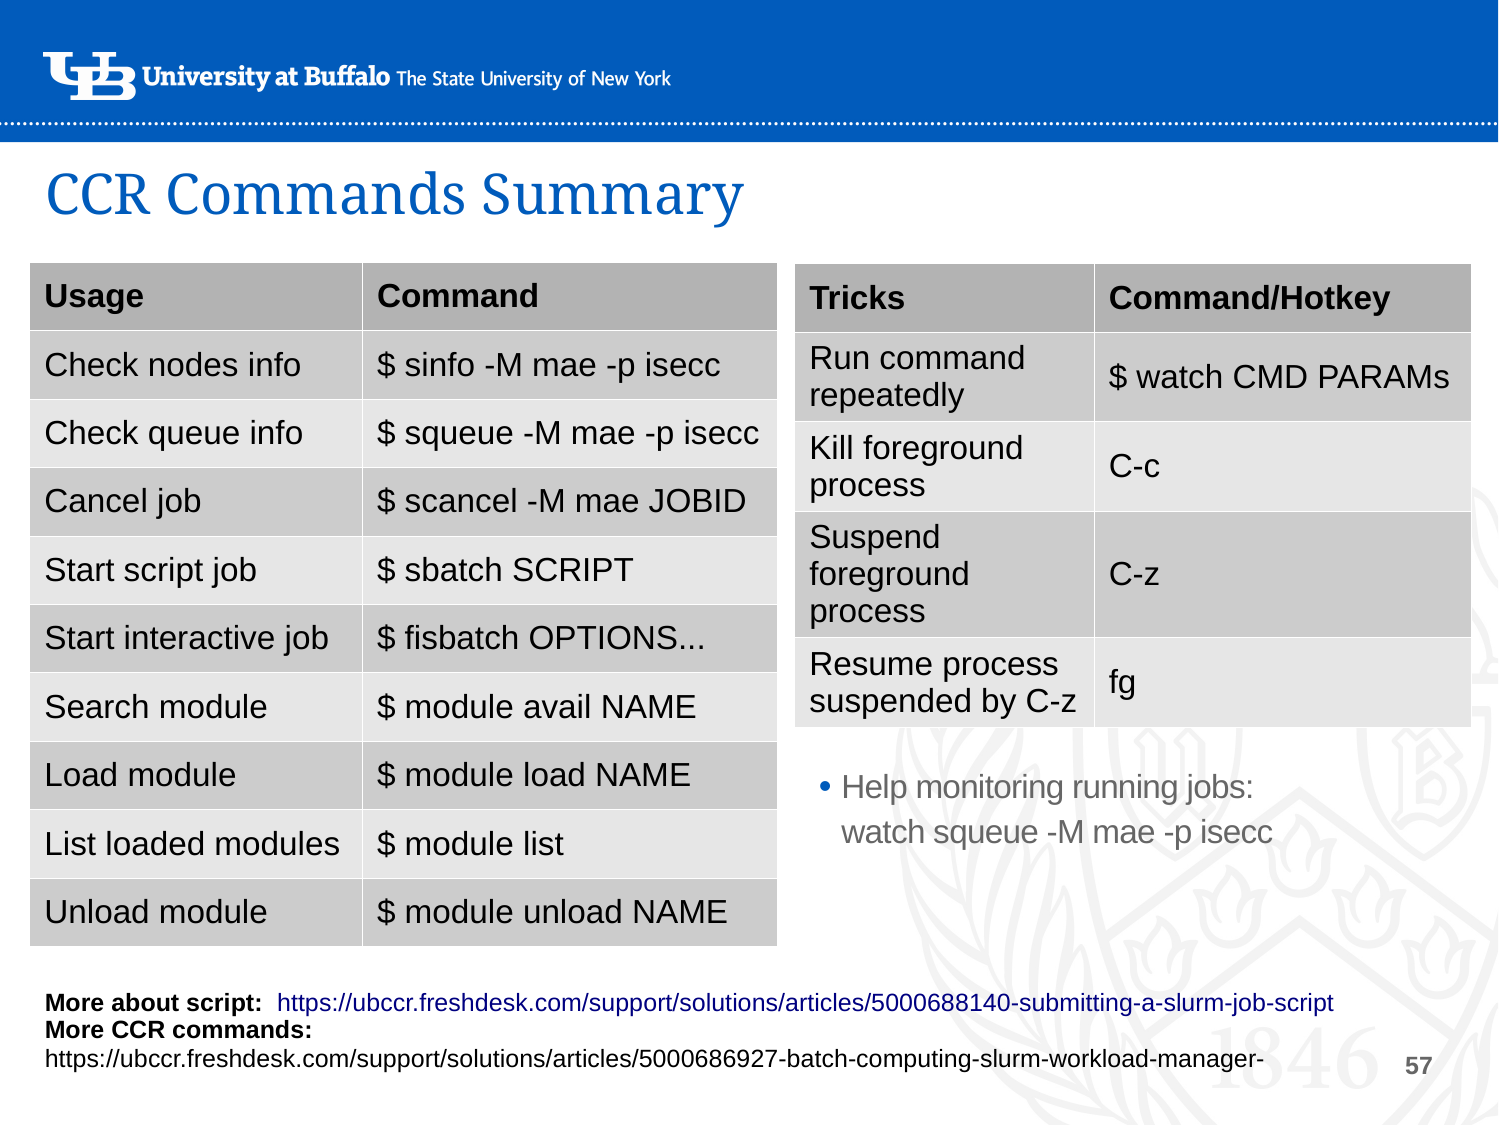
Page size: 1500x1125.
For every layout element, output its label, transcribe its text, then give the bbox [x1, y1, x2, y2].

table_cell Start interactive job [30, 605, 362, 672]
table_cell Check queue info [30, 400, 362, 467]
table_cell Suspend foreground process [795, 512, 1094, 637]
table_cell $ module load NAME [363, 742, 777, 809]
table_header Tricks [795, 264, 1094, 332]
table_cell Cancel job [30, 468, 362, 536]
list Help monitoring running jobs: watch squeue -M mae -p isecc [789, 765, 1347, 871]
table_cell $ module avail NAME [363, 673, 777, 741]
table_header Usage [30, 263, 362, 330]
table_cell $ squeue -M mae -p isecc [363, 400, 777, 467]
table_header Command/Hotkey [1095, 264, 1471, 332]
table_cell Run command repeatedly [795, 333, 1094, 421]
table_cell Check nodes info [30, 331, 362, 399]
title CCR Commands Summary [30, 153, 841, 233]
table_cell $ module list [363, 810, 777, 878]
table_cell C-c [1095, 422, 1471, 511]
table_cell $ sinfo -M mae -p isecc [363, 331, 777, 399]
table_cell Load module [30, 742, 362, 809]
picture [0, 0, 1499, 1125]
table_cell $ sbatch SCRIPT [363, 537, 777, 604]
table_cell Resume process suspended by C-z [795, 638, 1094, 727]
table_cell Kill foreground process [795, 422, 1094, 511]
text_box More about script: https://ubccr.freshdesk.com/support/solutions/articles/5000688140-submitting-a-slurm-job-script More CCR commands: https://ubccr.freshdesk.com/support/solutions/articles/5000686927-batch-computing-slurm-workload-manager- [30, 980, 1426, 1086]
table_cell $ watch CMD PARAMs [1095, 333, 1471, 421]
table_cell $ fisbatch OPTIONS... [363, 605, 777, 672]
table_cell fg [1095, 638, 1471, 727]
table_cell Unload module [30, 879, 362, 946]
table_cell Search module [30, 673, 362, 741]
table_cell Start script job [30, 537, 362, 604]
table_cell List loaded modules [30, 810, 362, 878]
table_cell C-z [1095, 512, 1471, 637]
table_cell $ scancel -M mae JOBID [363, 468, 777, 536]
table_header Command [363, 263, 777, 330]
table_cell $ module unload NAME [363, 879, 777, 946]
